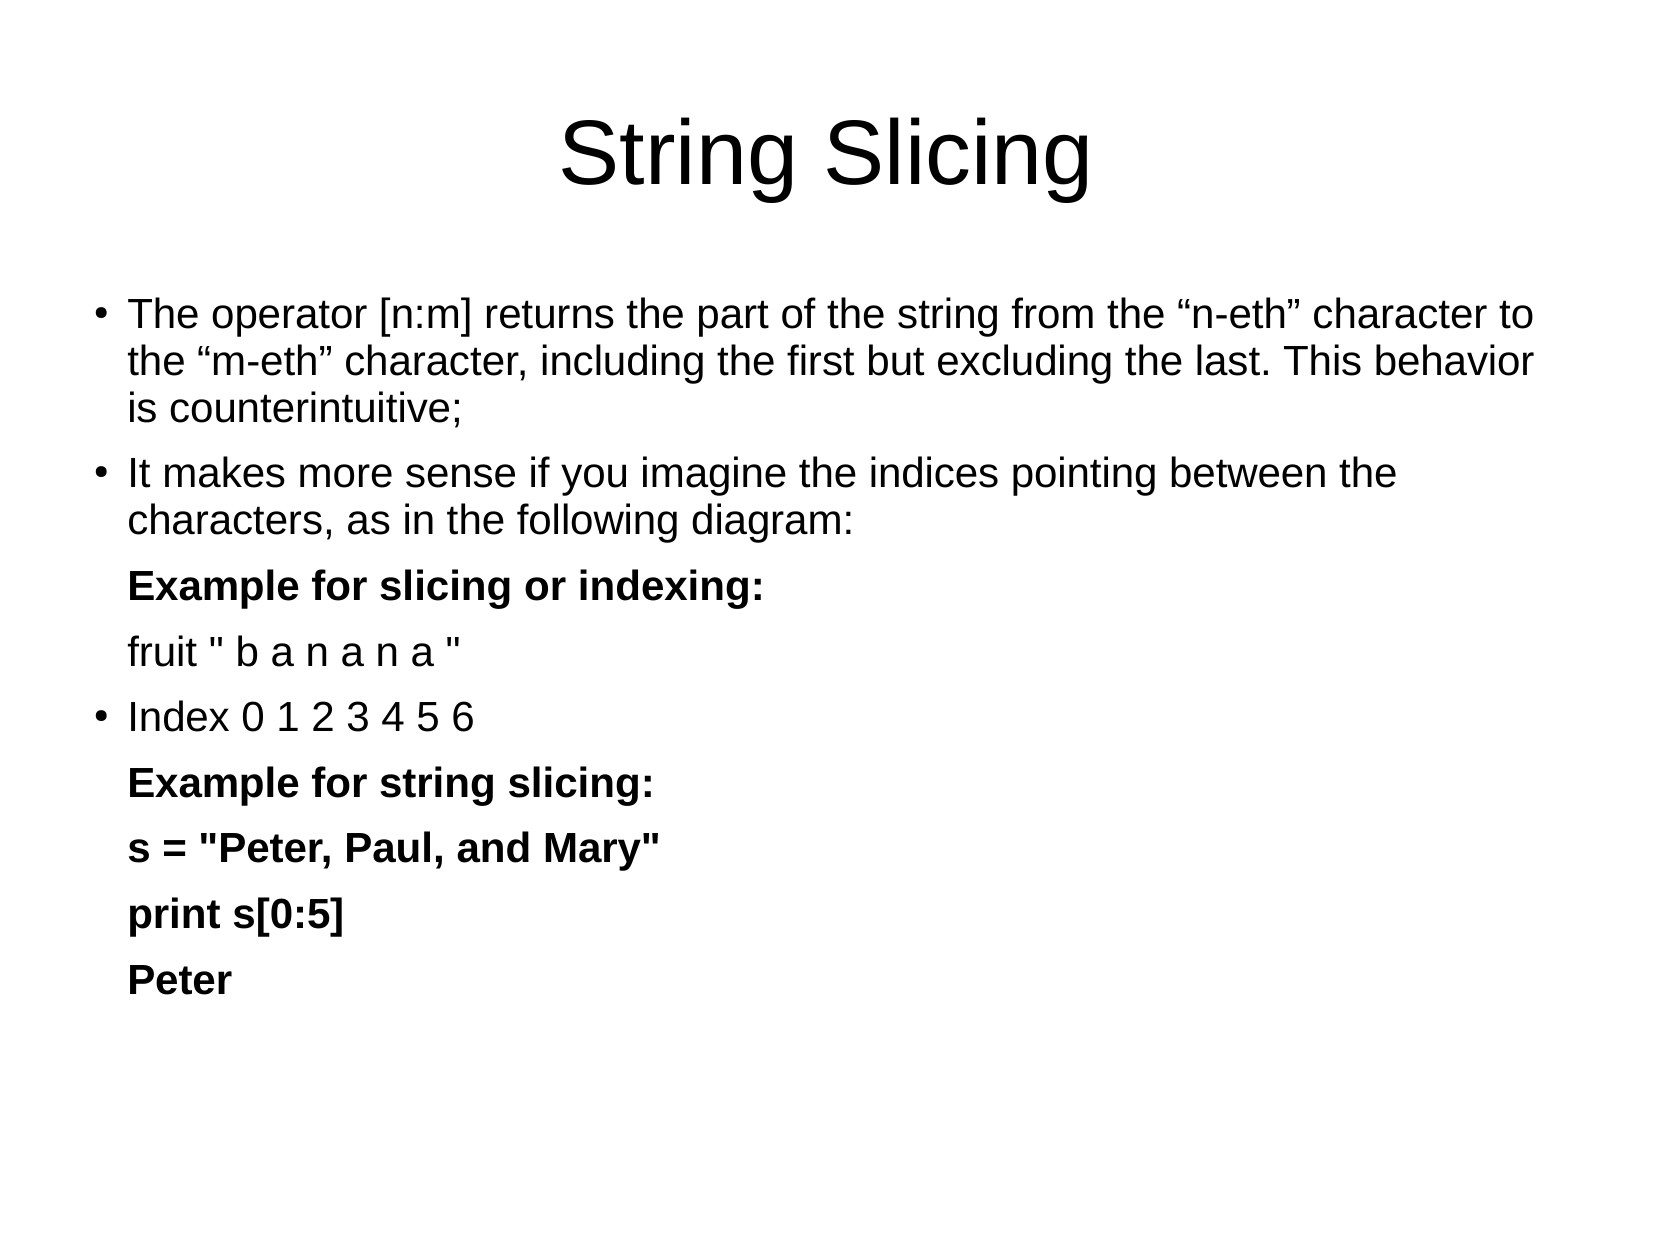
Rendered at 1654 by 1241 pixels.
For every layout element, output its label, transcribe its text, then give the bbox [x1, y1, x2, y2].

title String Slicing [82, 49, 1571, 257]
list The operator [n:m] returns the part of the string from the “n-eth” character to the “m-eth” character, including the first but excluding the last. This behavior is counterintuitive; It makes more sense if you imagine the indices pointing between the characters, as in the following diagram: Example for slicing or indexing: fruit " b a n a n a " Index 0 1 2 3 4 5 6 Example for string slicing: s = "Peter, Paul, and Mary" print s[0:5] Peter [82, 290, 1571, 1010]
